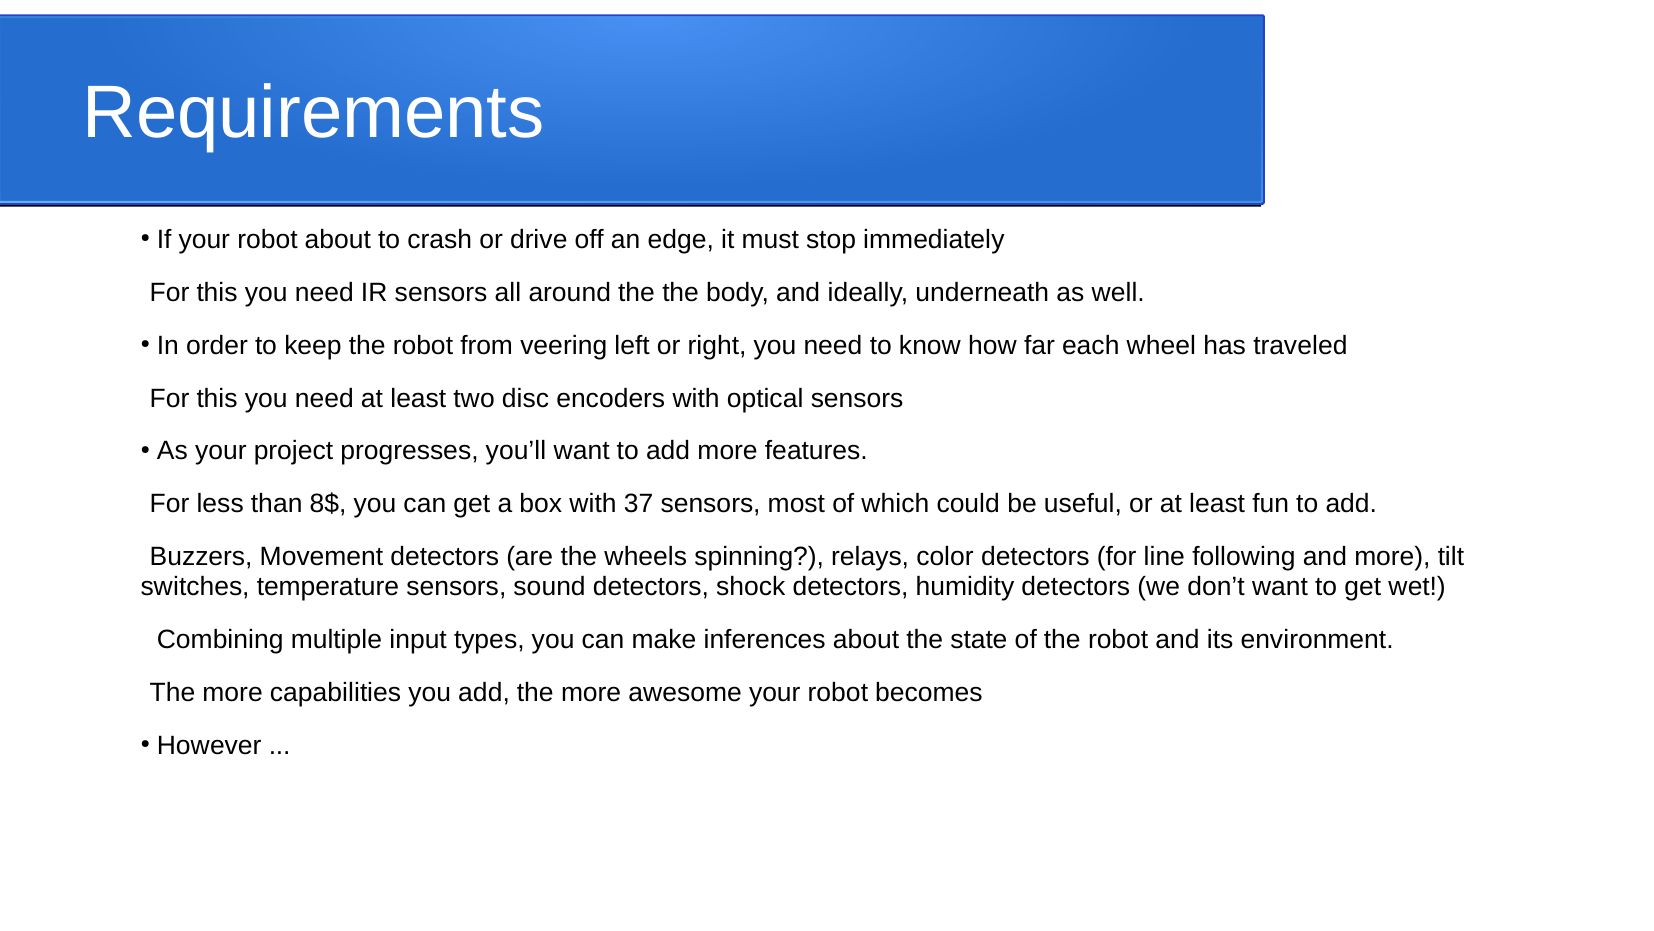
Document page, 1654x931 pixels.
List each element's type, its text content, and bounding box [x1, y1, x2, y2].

list If your robot about to crash or drive off an edge, it must stop immediately For this you need IR sensors all around the the body, and ideally, underneath as well. In order to keep the robot from veering left or right, you need to know how far each wheel has traveled For this you need at least two disc encoders with optical sensors As your project progresses, you’ll want to add more features. For less than 8$, you can get a box with 37 sensors, most of which could be useful, or at least fun to add. Buzzers, Movement detectors (are the wheels spinning?), relays, color detectors (for line following and more), tilt switches, temperature sensors, sound detectors, shock detectors, humidity detectors (we don’t want to get wet!) Combining multiple input types, you can make inferences about the state of the robot and its environment. The more capabilities you add, the more awesome your robot becomes However ... [82, 224, 1571, 764]
title Requirements [82, 35, 1235, 189]
